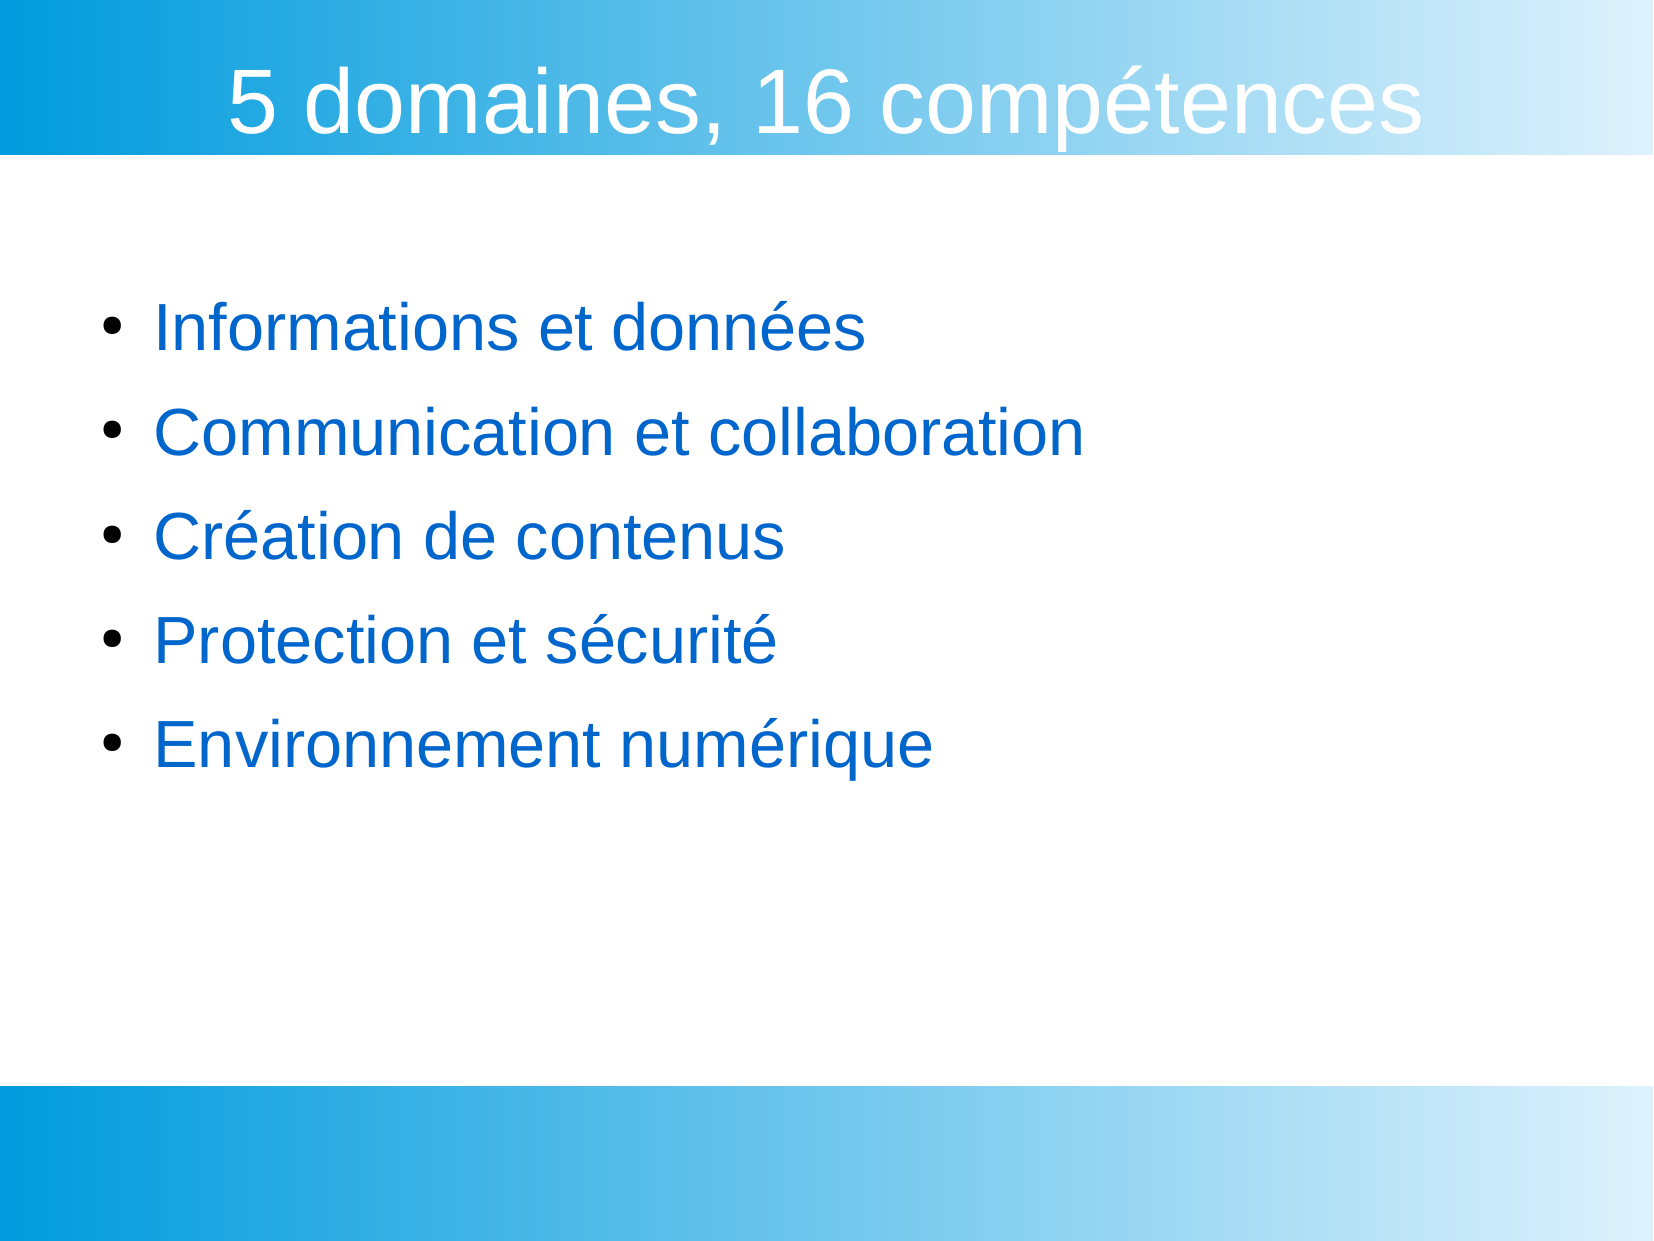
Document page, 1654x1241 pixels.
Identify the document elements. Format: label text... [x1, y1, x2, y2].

title 5 domaines, 16 compétences [82, 49, 1571, 155]
list Informations et données Communication et collaboration Création de contenus Protection et sécurité Environnement numérique [82, 290, 1571, 1010]
